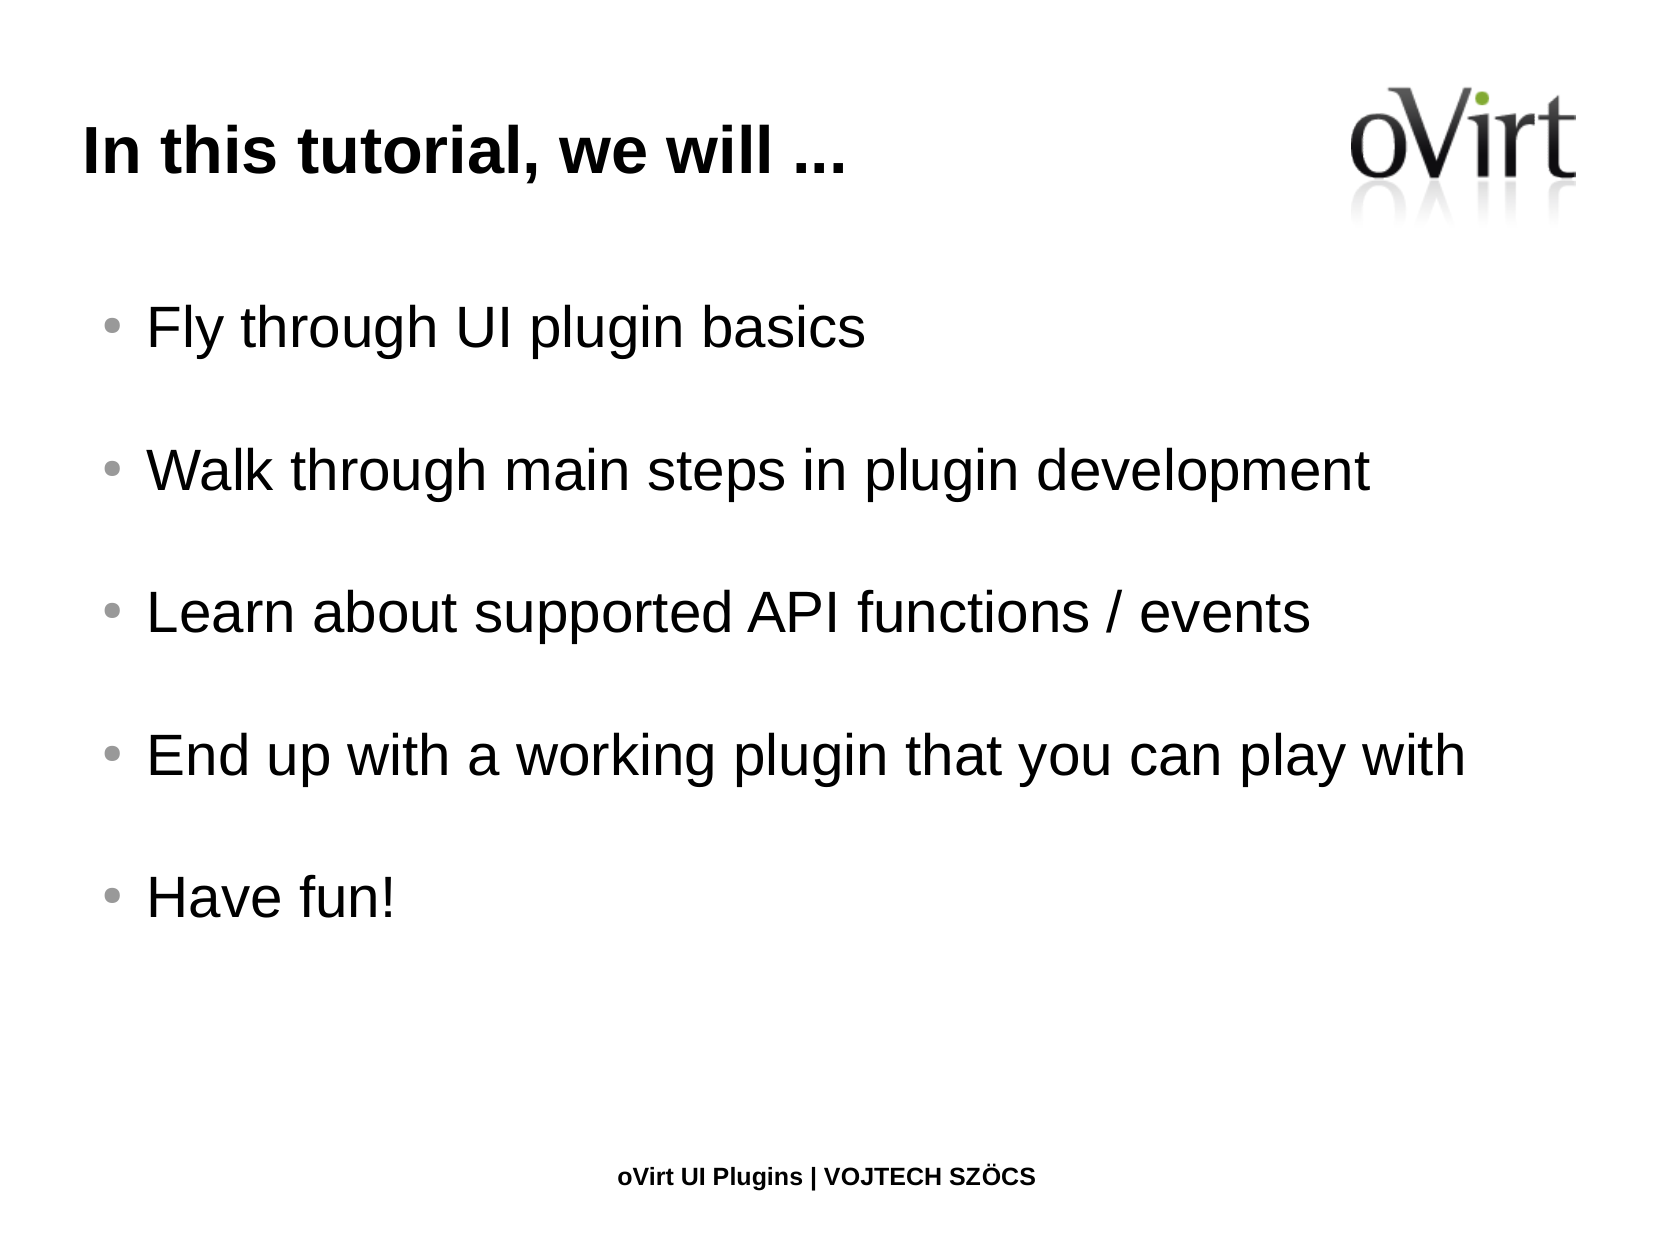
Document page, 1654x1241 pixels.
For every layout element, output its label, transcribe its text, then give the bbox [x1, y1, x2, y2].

picture [1351, 79, 1576, 228]
list Fly through UI plugin basics Walk through main steps in plugin development Learn about supported API functions / events End up with a working plugin that you can play with Have fun! [86, 262, 1576, 1051]
title In this tutorial, we will ... [82, 37, 1303, 226]
